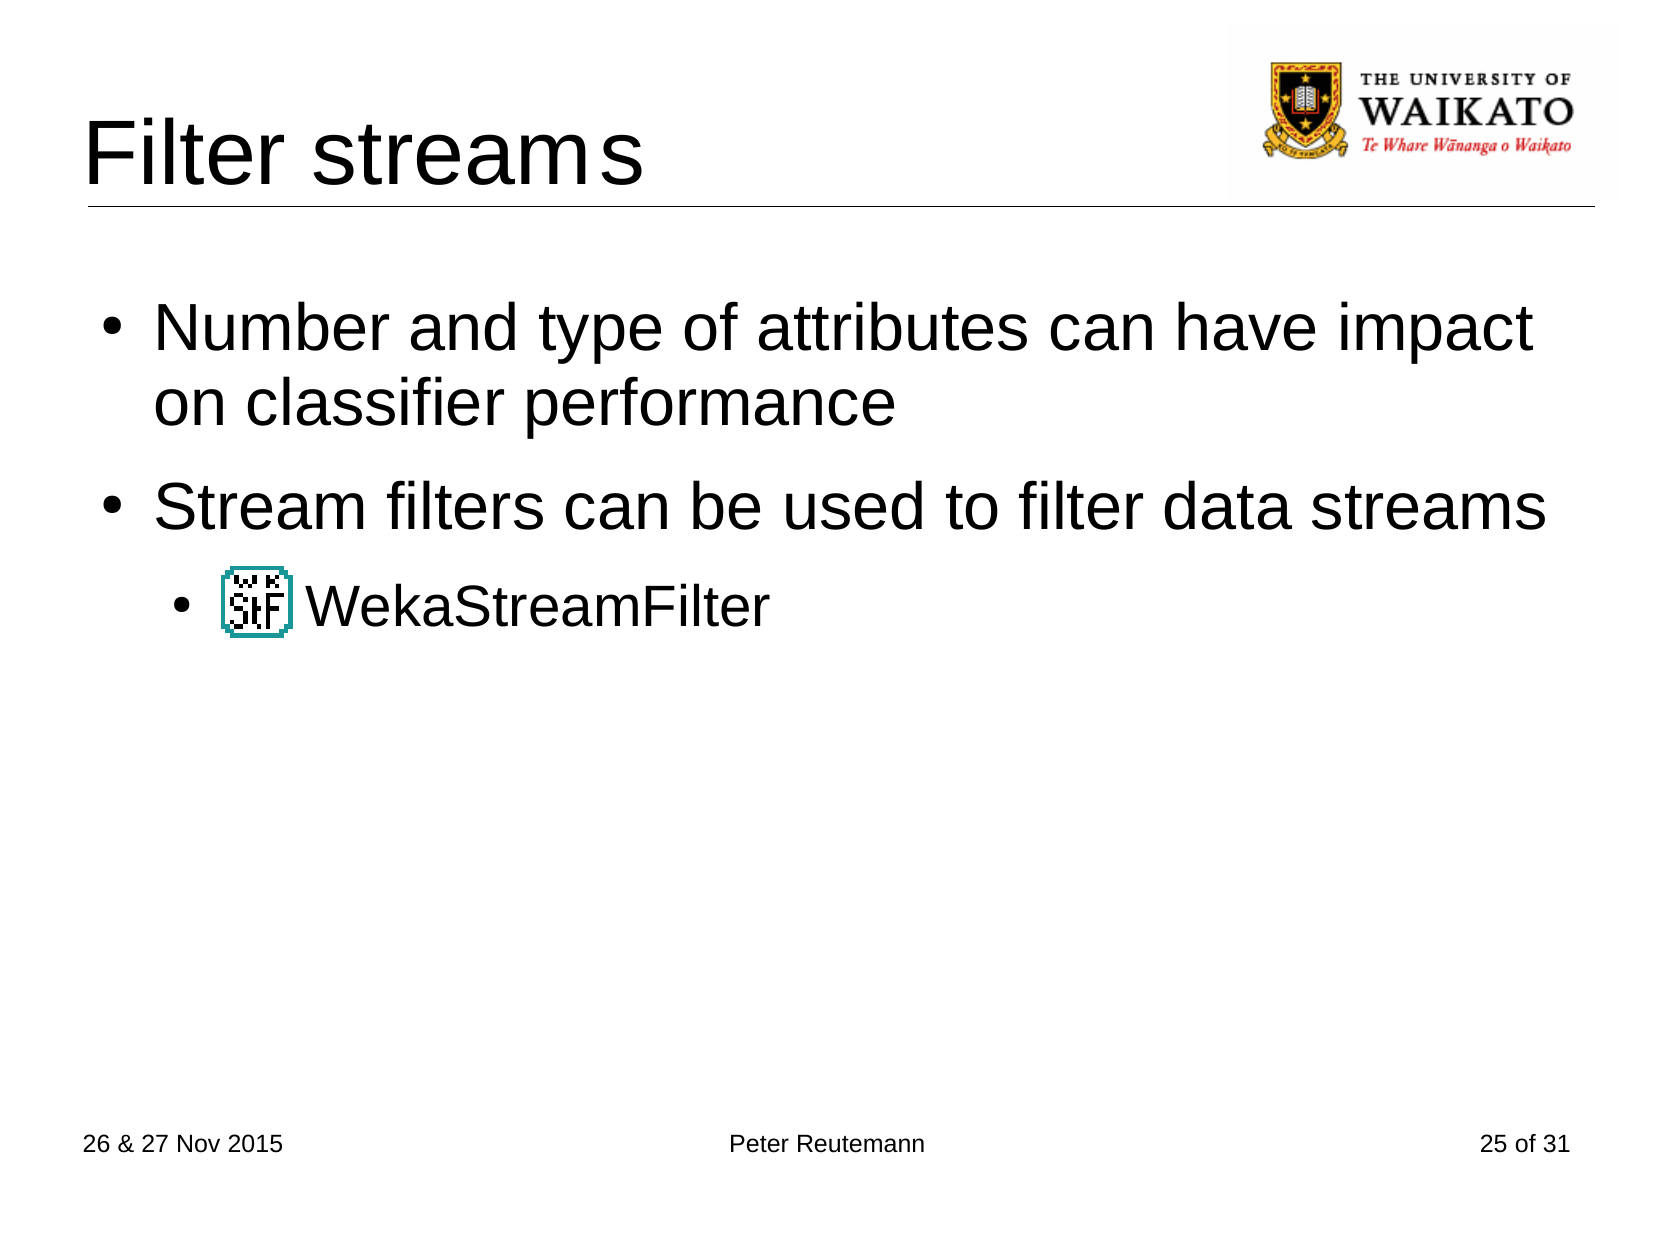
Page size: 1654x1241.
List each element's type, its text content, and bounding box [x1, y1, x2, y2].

title Filter stream s [82, 49, 1571, 257]
picture [1228, 24, 1619, 201]
list Number and type of attributes can have impact on classifier performance Stream filters can be used to filter data streams WekaStreamFilter [82, 290, 1571, 1010]
picture [221, 566, 293, 638]
